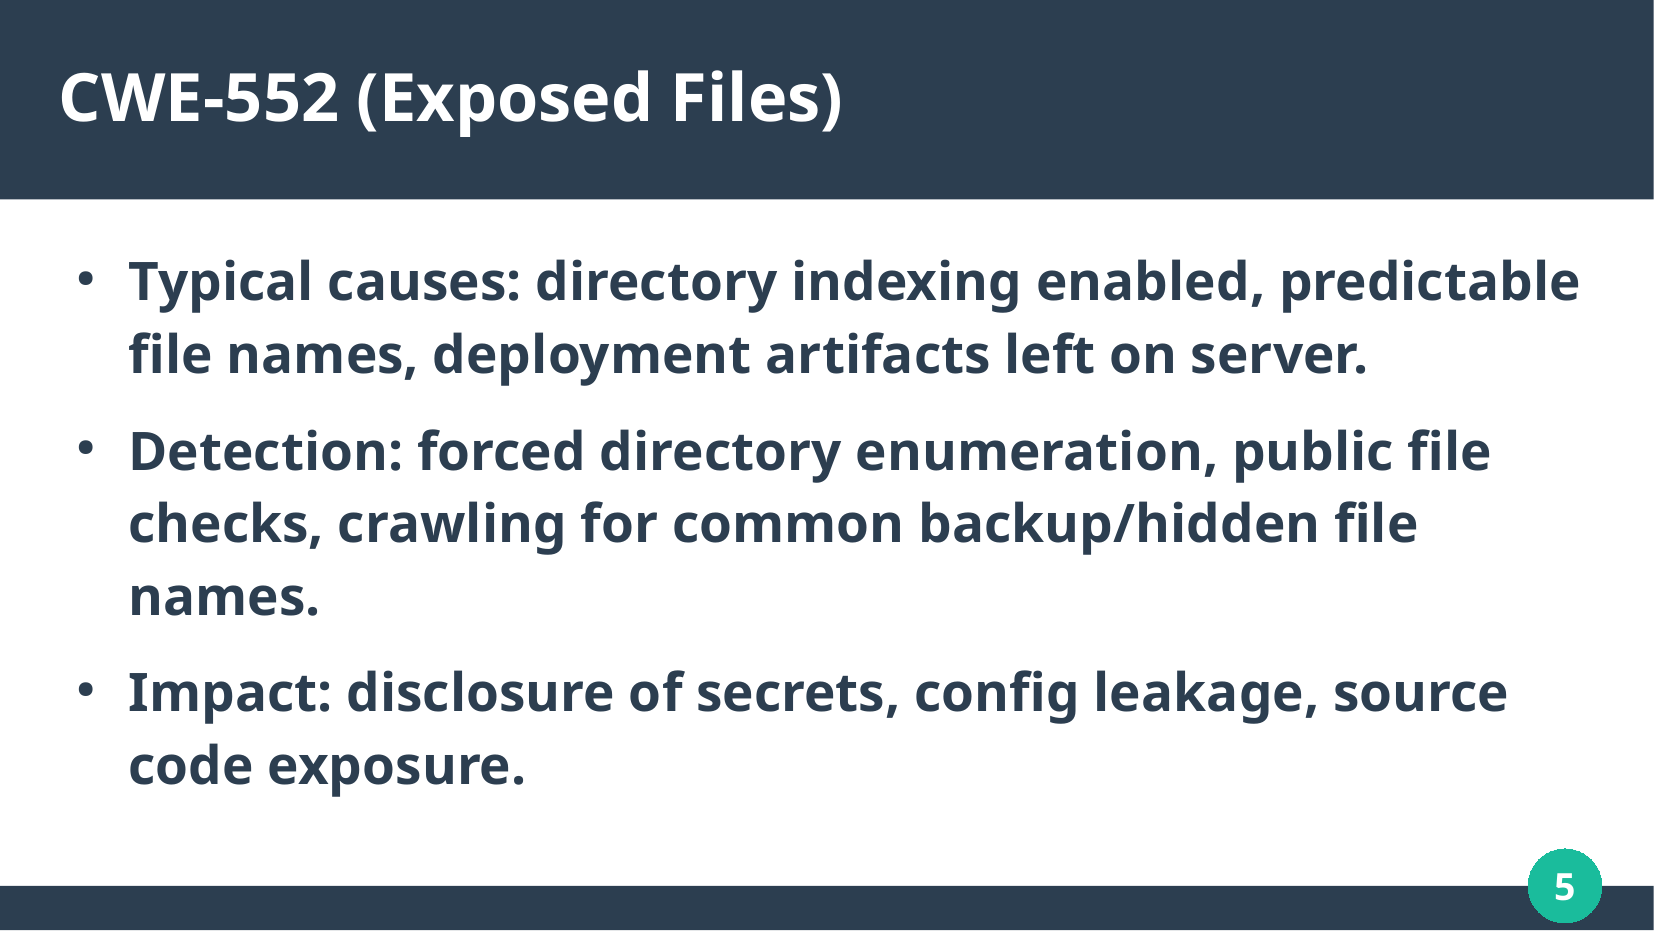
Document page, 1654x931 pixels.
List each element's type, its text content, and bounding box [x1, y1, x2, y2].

title CWE-552 (Exposed Files) [59, 37, 1595, 155]
list Typical causes: directory indexing enabled, predictable file names, deployment artifacts left on server. Detection: forced directory enumeration, public file checks, crawling for common backup/hidden file names. Impact: disclosure of secrets, config leakage, source code exposure. [59, 243, 1595, 864]
